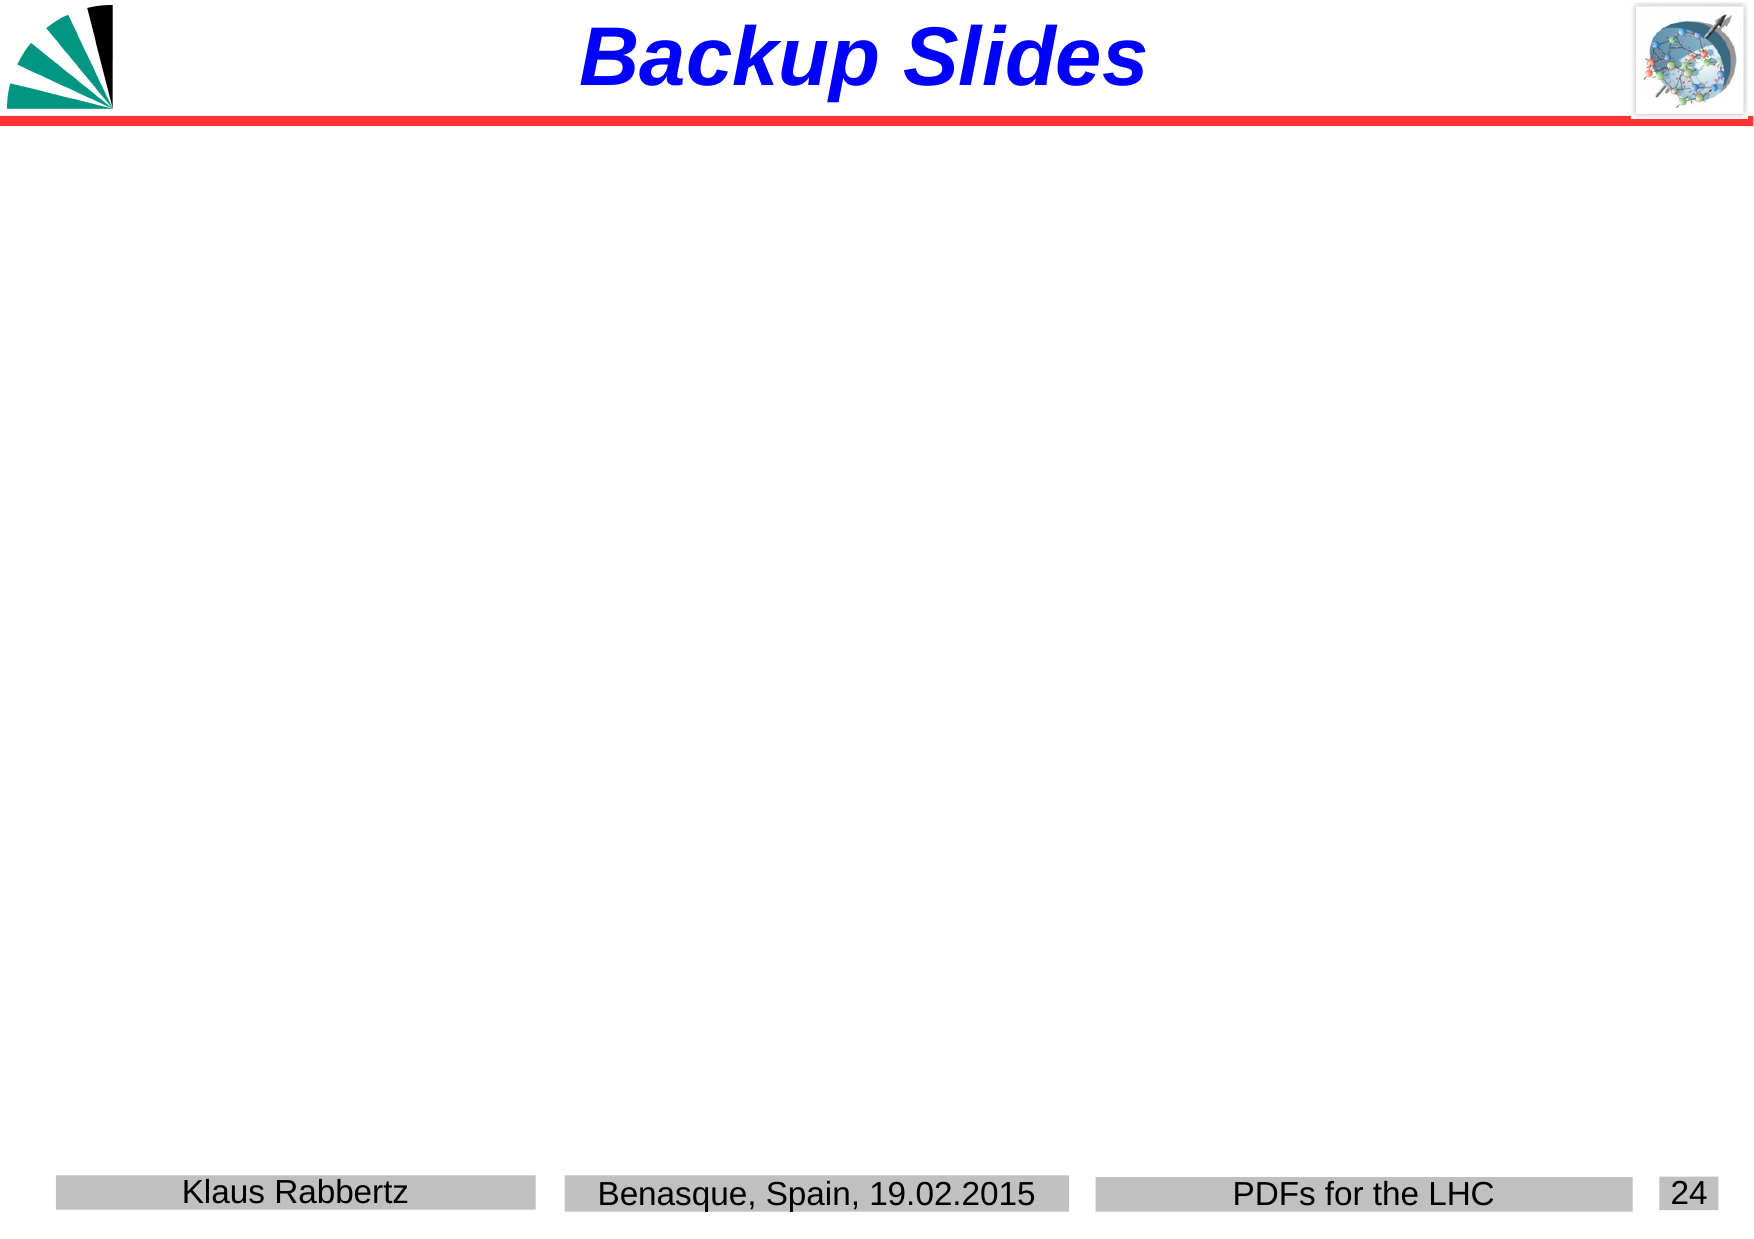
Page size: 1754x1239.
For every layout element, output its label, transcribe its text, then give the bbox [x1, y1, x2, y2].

picture [1631, 2, 1748, 119]
picture [7, 5, 113, 110]
title Backup Slides [123, 0, 1606, 114]
